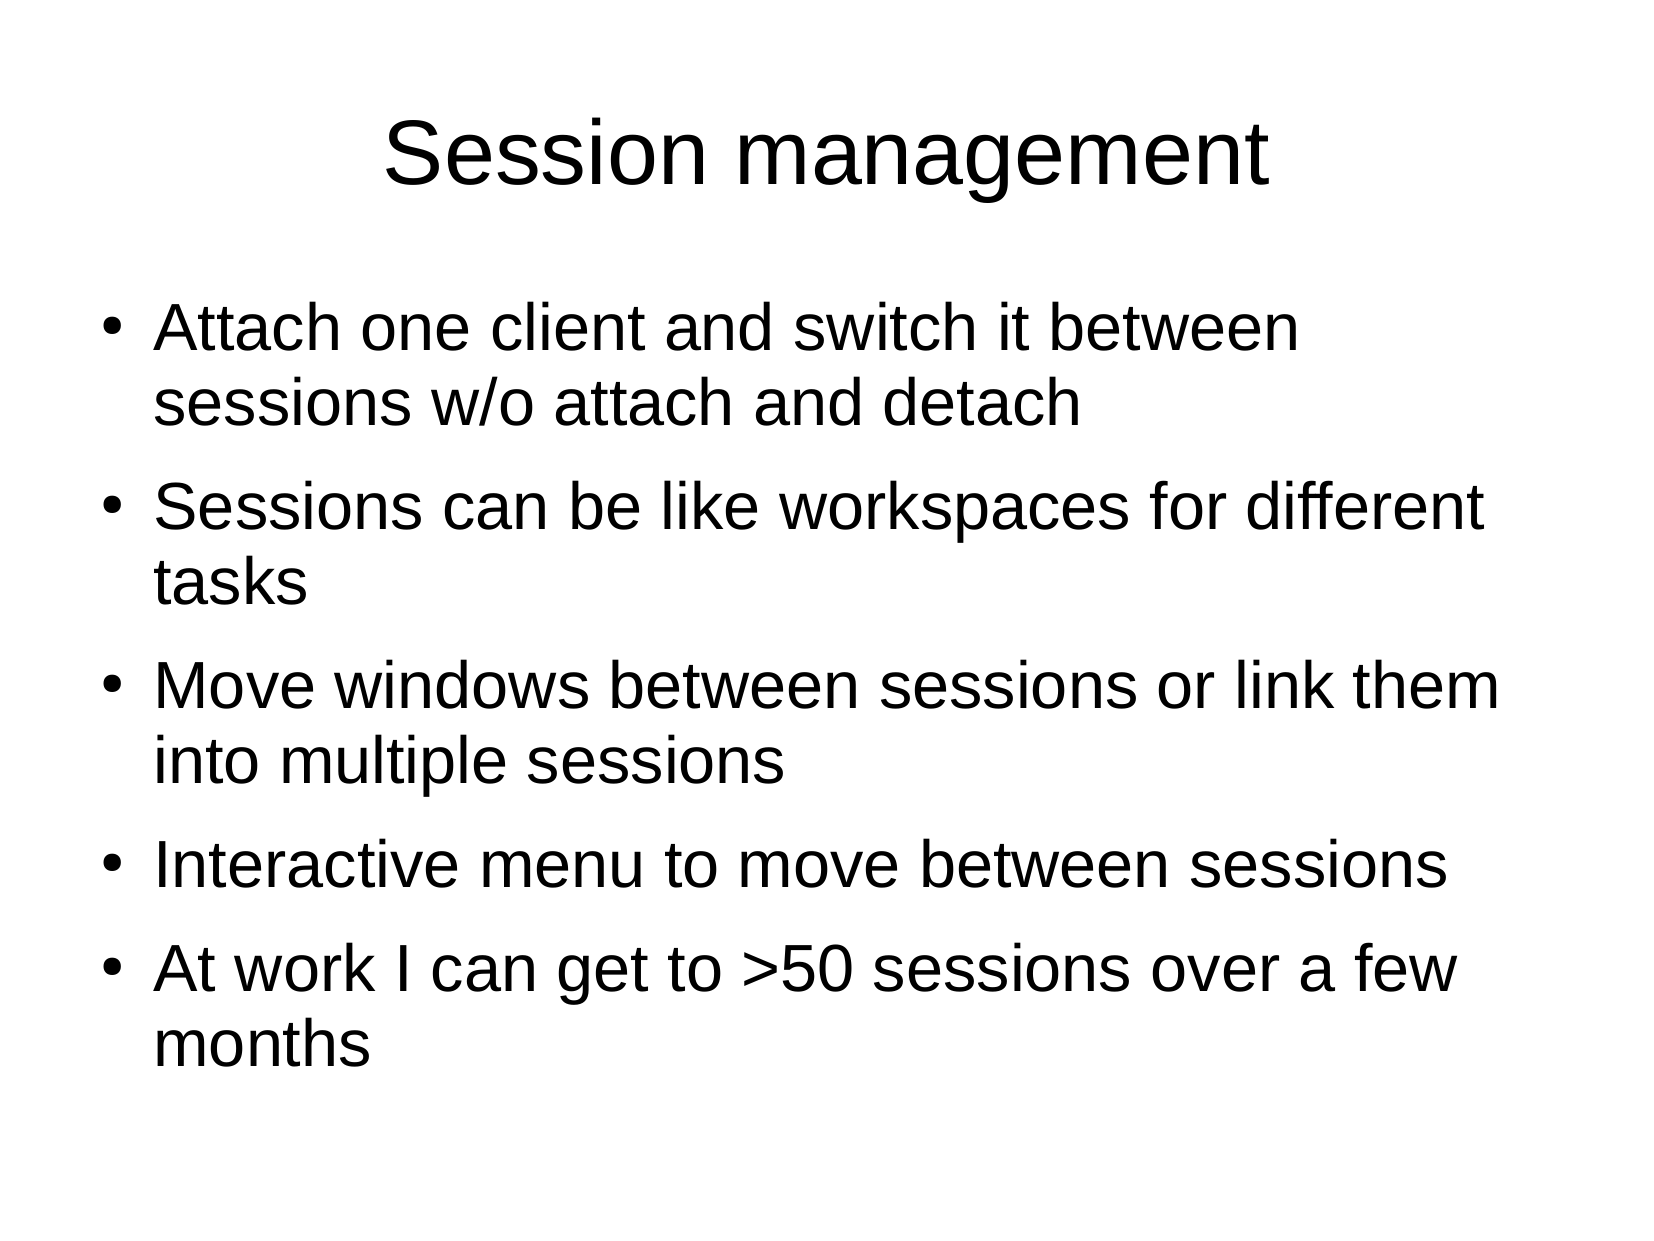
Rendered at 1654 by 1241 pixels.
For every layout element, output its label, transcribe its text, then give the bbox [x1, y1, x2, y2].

title Session management [82, 49, 1571, 257]
list Attach one client and switch it between sessions w/o attach and detach Sessions can be like workspaces for different tasks Move windows between sessions or link them into multiple sessions Interactive menu to move between sessions At work I can get to >50 sessions over a few months [82, 290, 1571, 1109]
